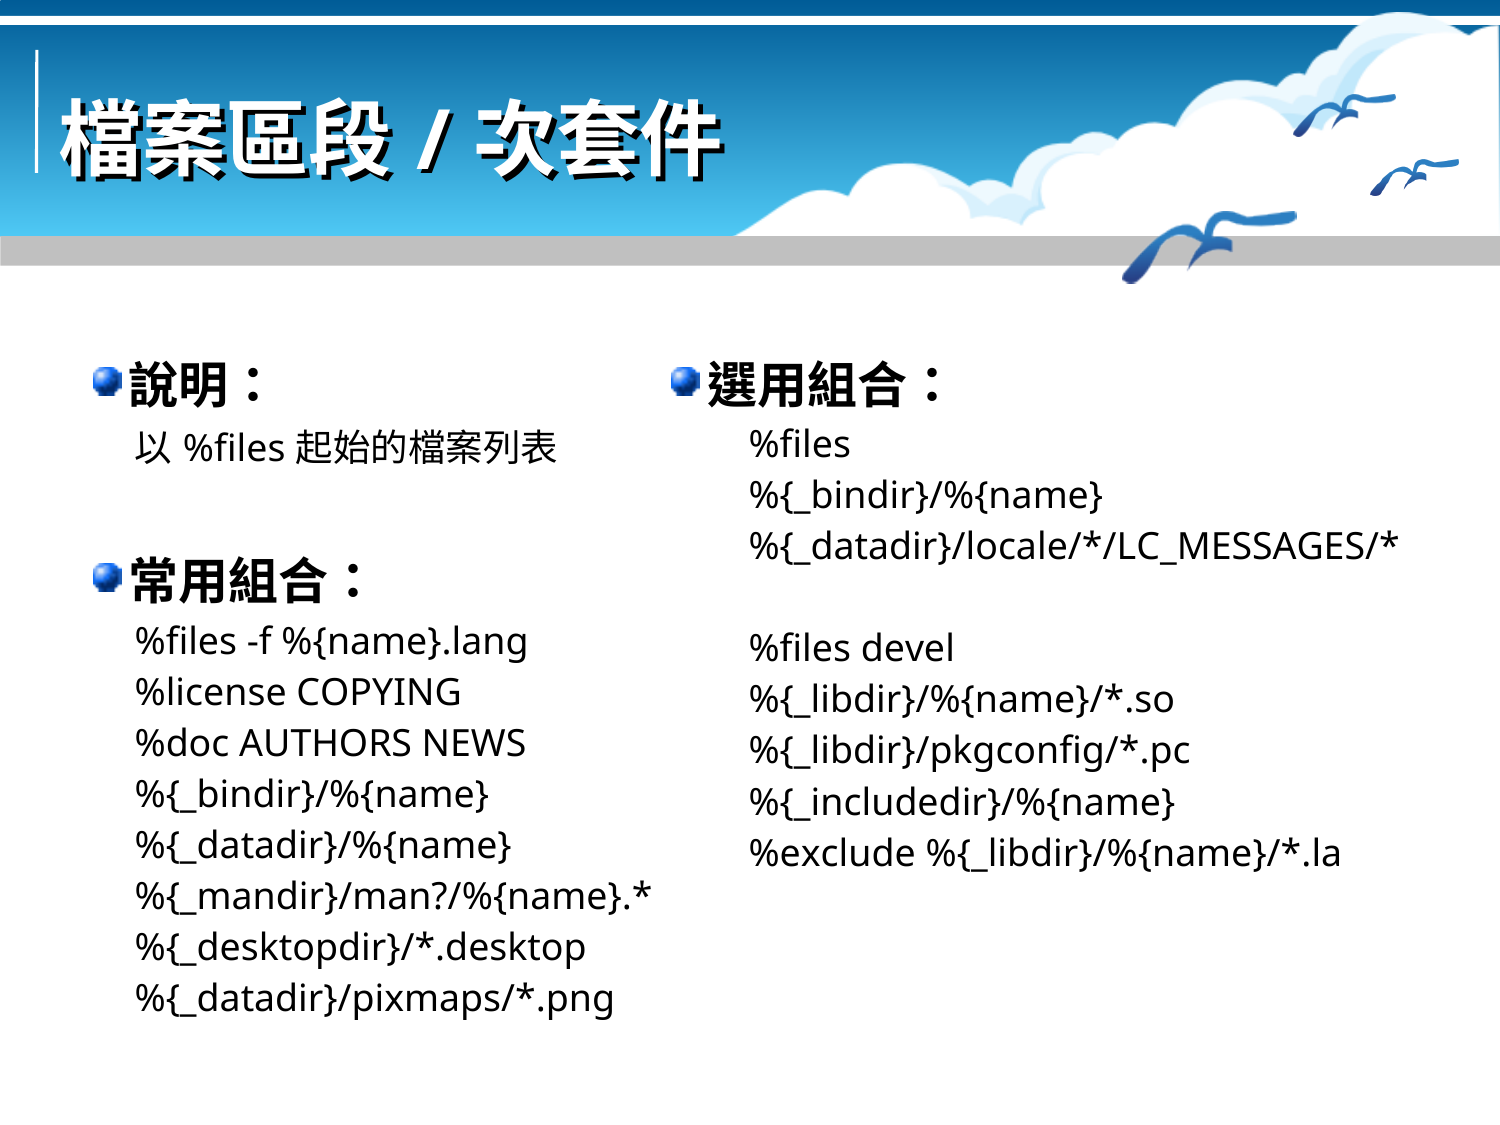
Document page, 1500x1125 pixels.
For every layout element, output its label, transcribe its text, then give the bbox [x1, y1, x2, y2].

picture [730, 12, 1500, 284]
list 說明： 以%files起始的檔案列表 常用組合： %files -f %{name}.lang %license COPYING %doc AUTHORS NEWS %{_bindir}/%{name} %{_datadir}/%{name} %{_mandir}/man?/%{name}.* %{_desktopdir}/*.desktop %{_datadir}/pixmaps/*.png [93, 309, 686, 1060]
list 選用組合： %files %{_bindir}/%{name} %{_datadir}/locale/*/LC_MESSAGES/* %files devel %{_libdir}/%{name}/*.so %{_libdir}/pkgconfig/*.pc %{_includedir}/%{name} %exclude %{_libdir}/%{name}/*.la [671, 309, 1484, 1045]
title 檔案區段/次套件 [59, 86, 1465, 186]
